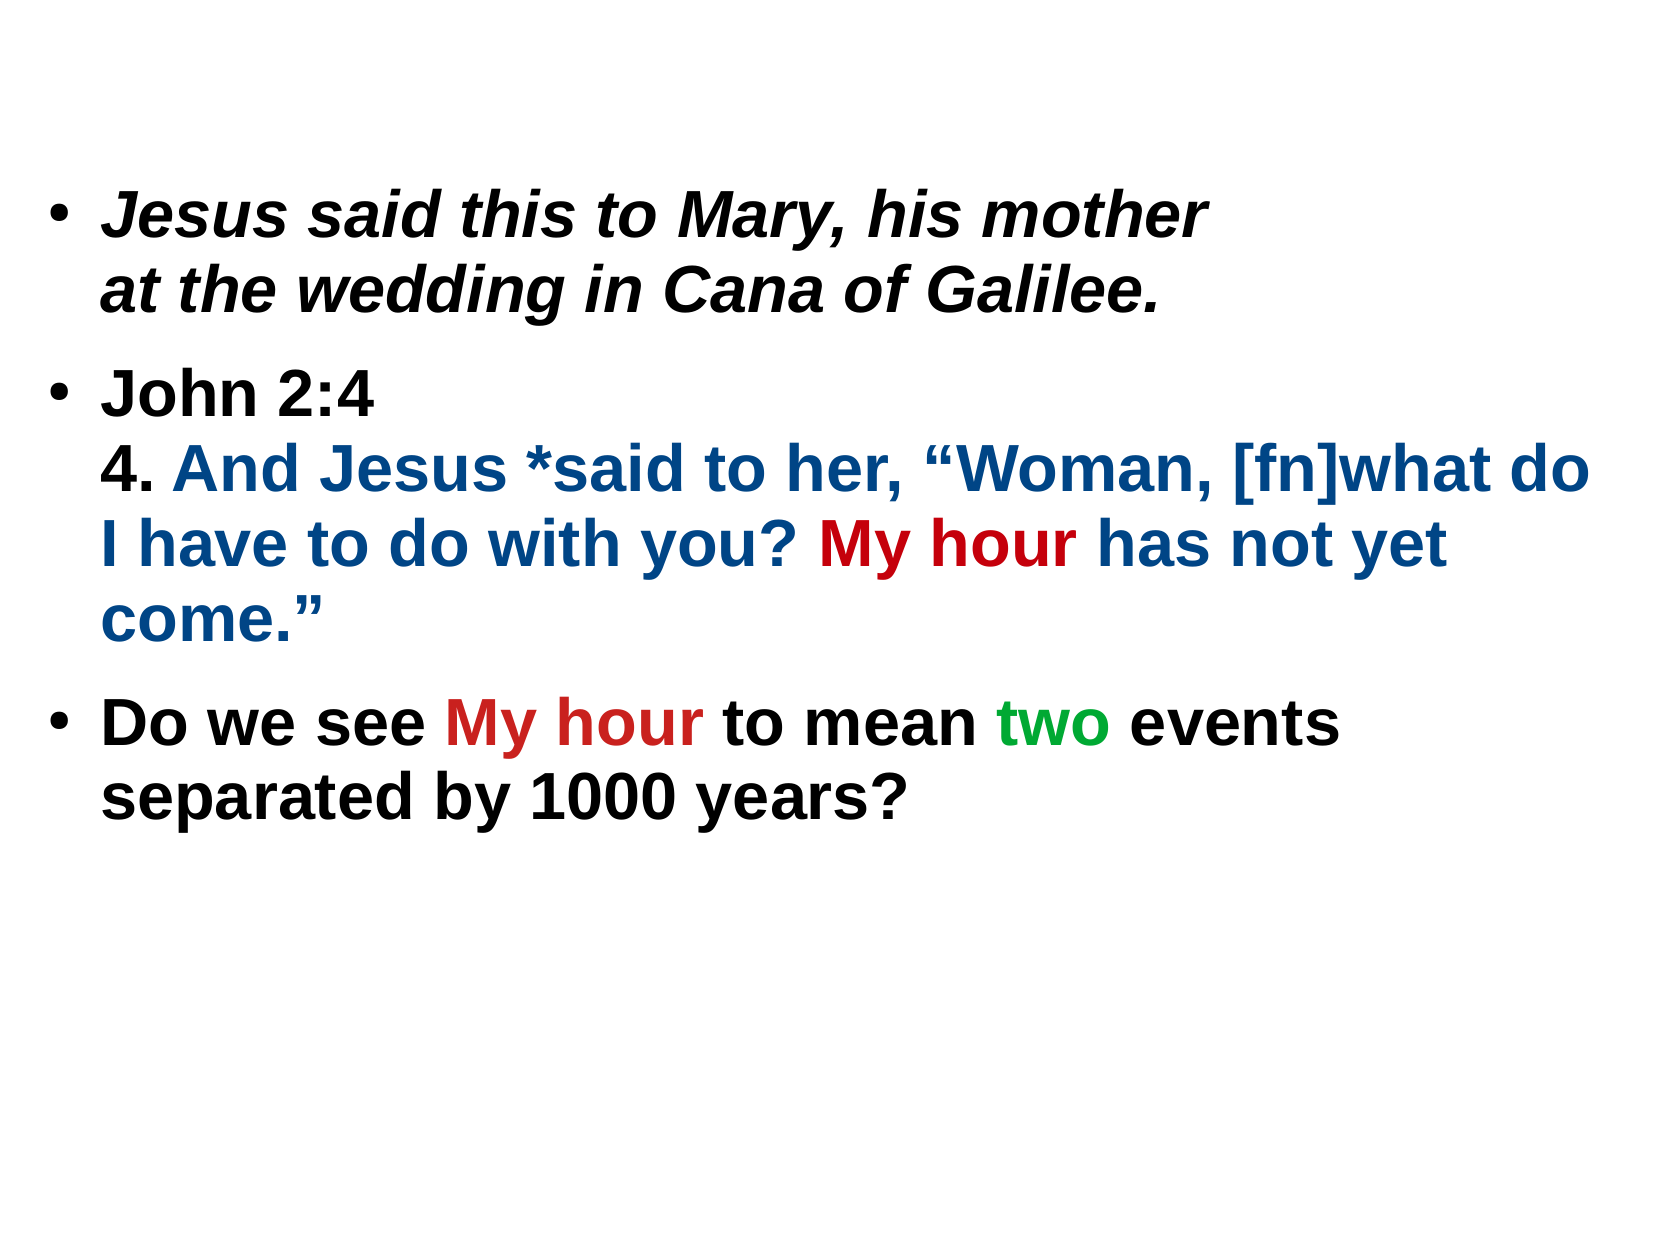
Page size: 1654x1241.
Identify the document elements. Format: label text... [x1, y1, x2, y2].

list Jesus said this to Mary, his mother at the wedding in Cana of Galilee. John 2:4 4. And Jesus *said to her, “Woman, [fn]what do I have to do with you? My hour has not yet come.” Do we see My hour to mean two events separated by 1000 years? [29, 177, 1625, 1241]
